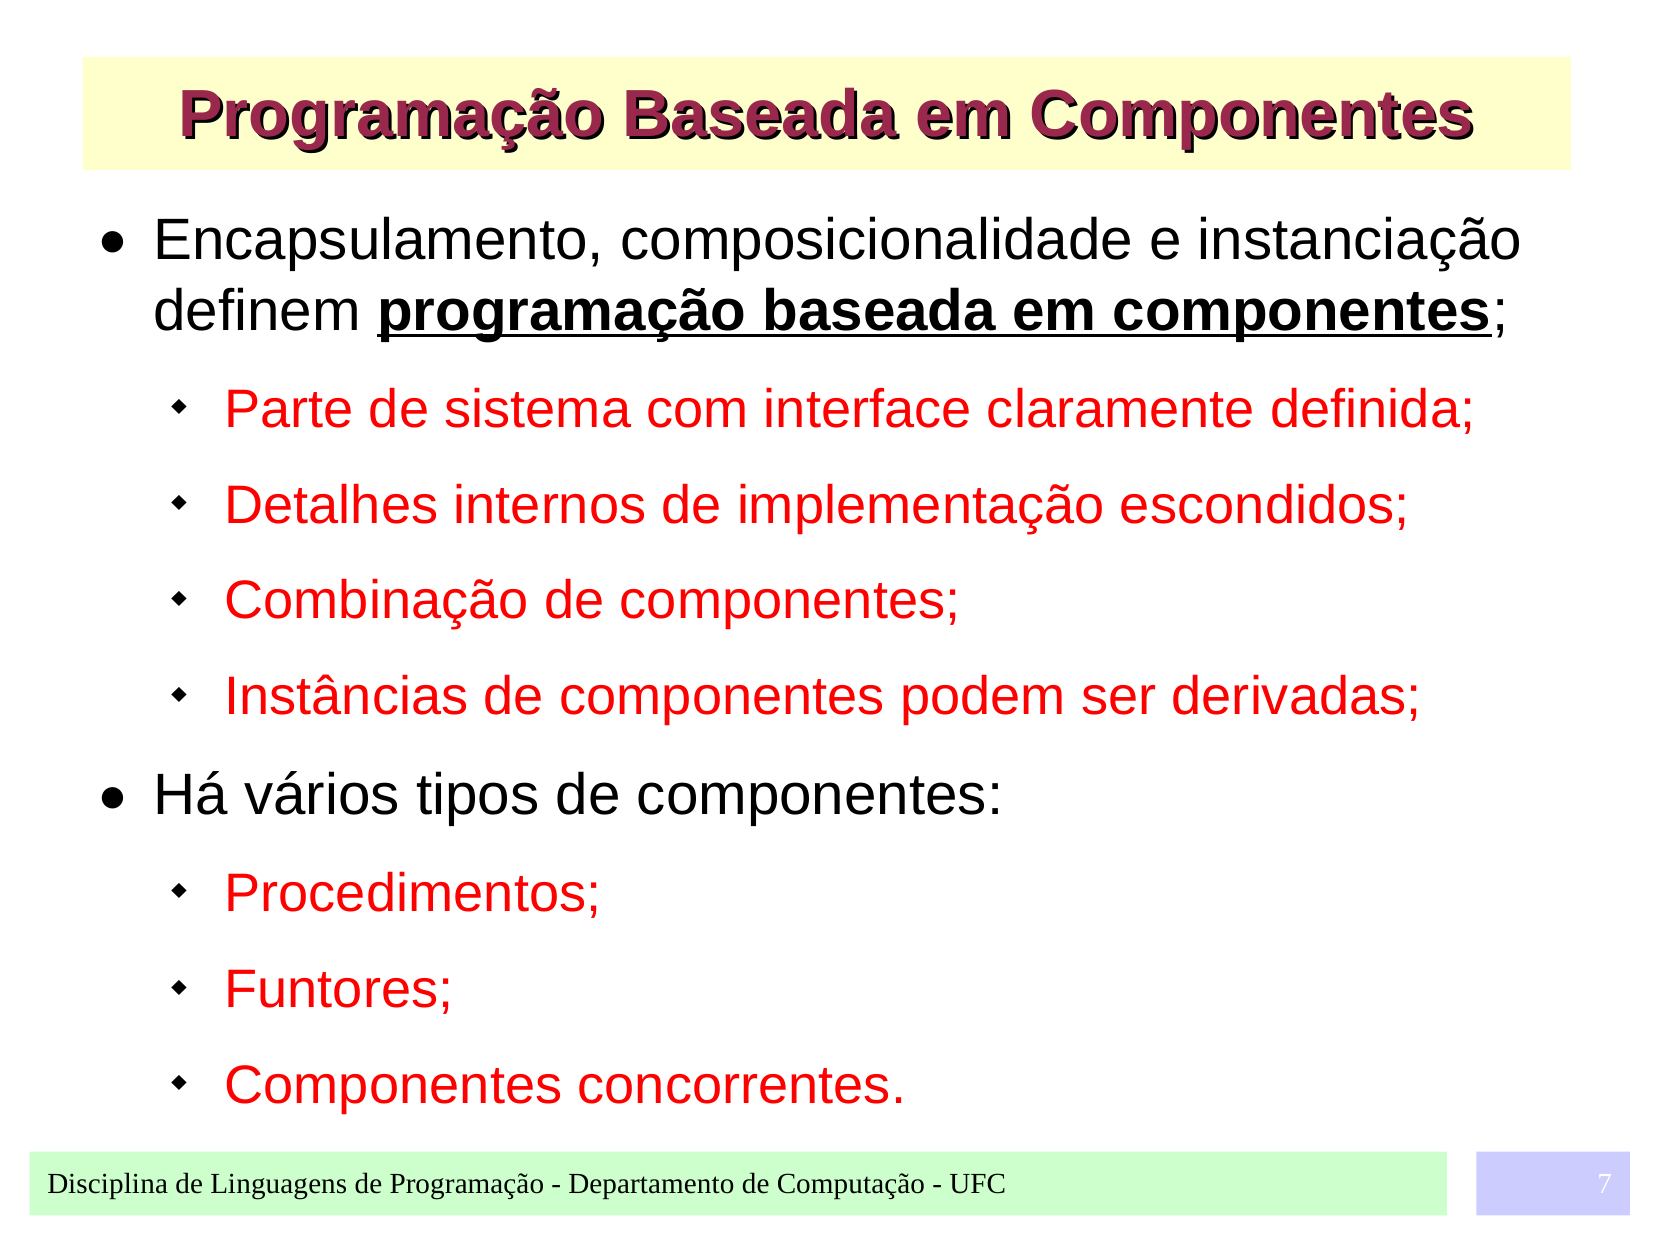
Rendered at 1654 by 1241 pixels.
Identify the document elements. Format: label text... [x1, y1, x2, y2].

title Programação Baseada em Componentes [82, 56, 1571, 170]
list Encapsulamento, composicionalidade e instanciação definem programação baseada em componentes; Parte de sistema com interface claramente definida; Detalhes internos de implementação escondidos; Combinação de componentes; Instâncias de componentes podem ser derivadas; Há vários tipos de componentes: Procedimentos; Funtores; Componentes concorrentes. [82, 206, 1571, 1137]
